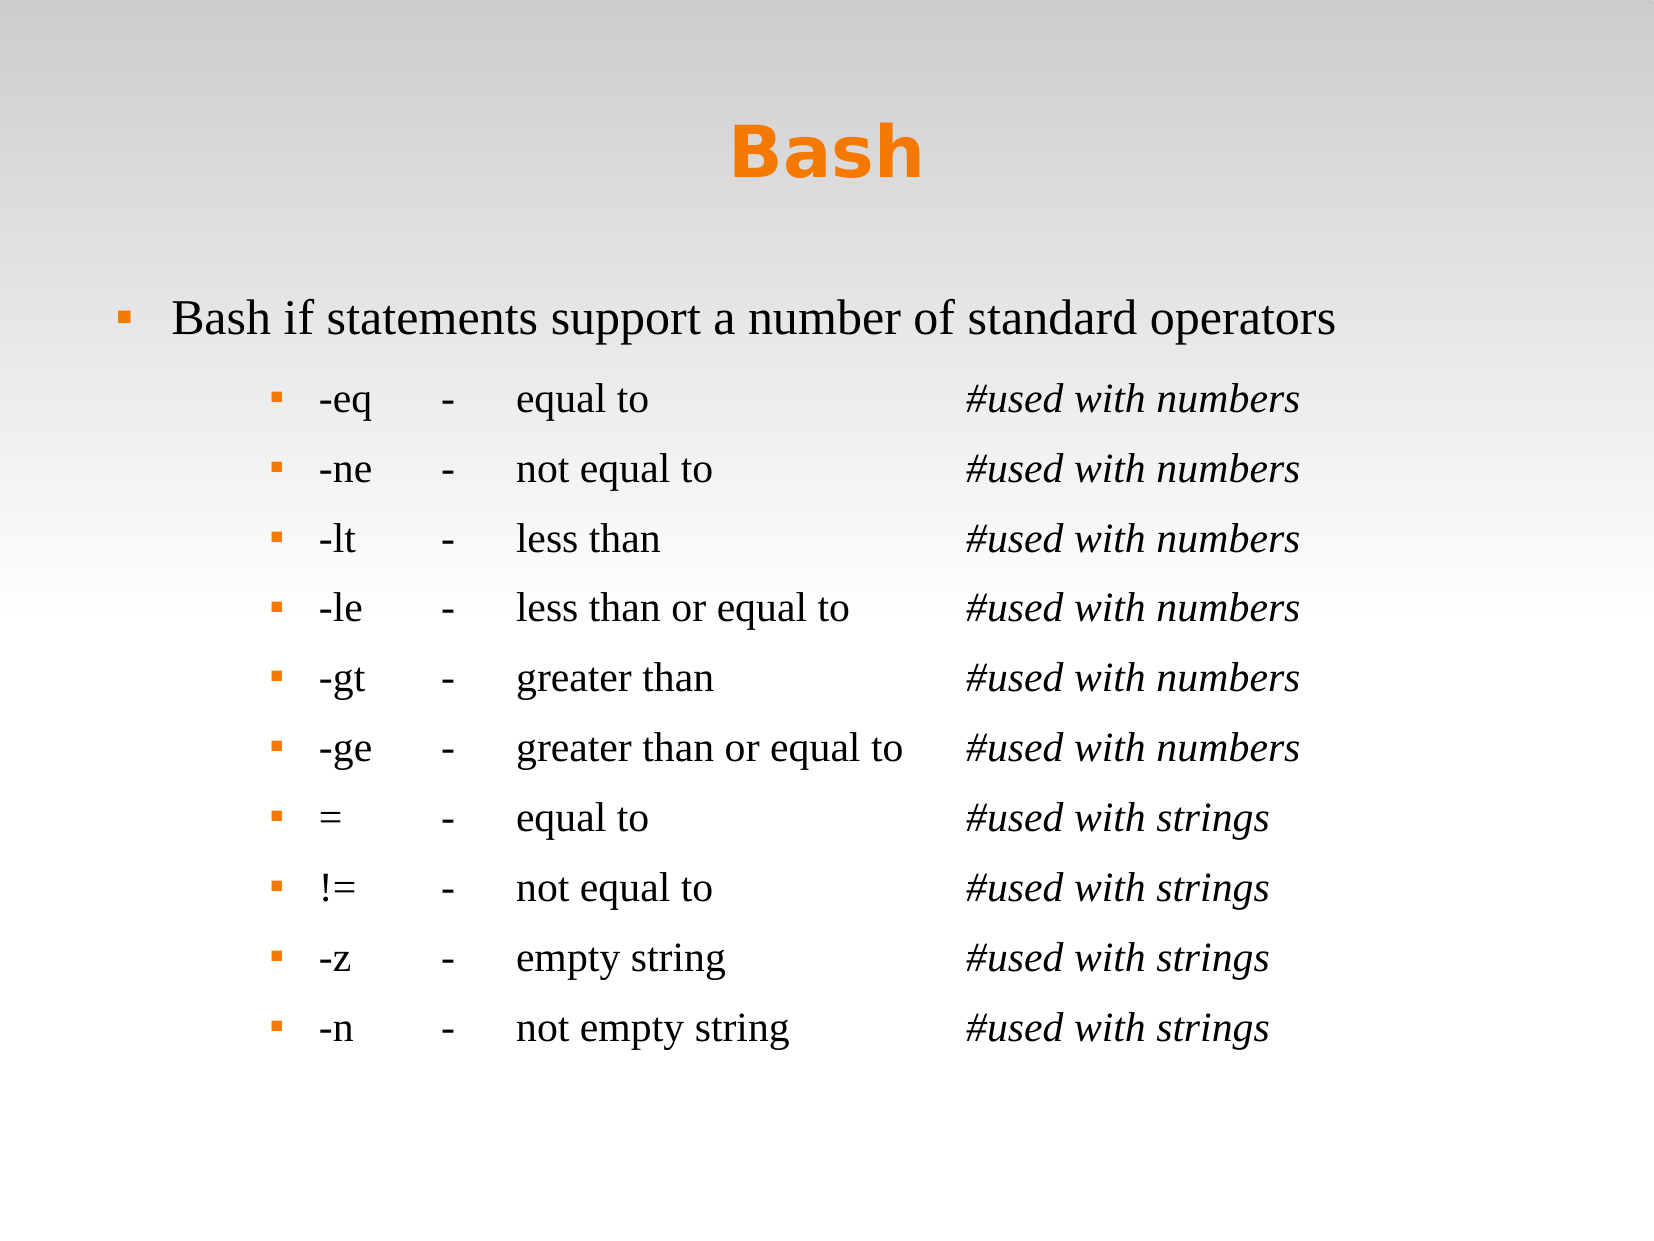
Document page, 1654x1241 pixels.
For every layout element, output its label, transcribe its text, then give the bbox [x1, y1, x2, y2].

list Bash if statements support a number of standard operators -eq - equal to #used with numbers -ne - not equal to #used with numbers -lt - less than #used with numbers -le - less than or equal to #used with numbers -gt - greater than #used with numbers -ge - greater than or equal to #used with numbers = - equal to #used with strings != - not equal to #used with strings -z - empty string #used with strings -n - not empty string #used with strings [82, 290, 1571, 1169]
title Bash [82, 49, 1571, 257]
